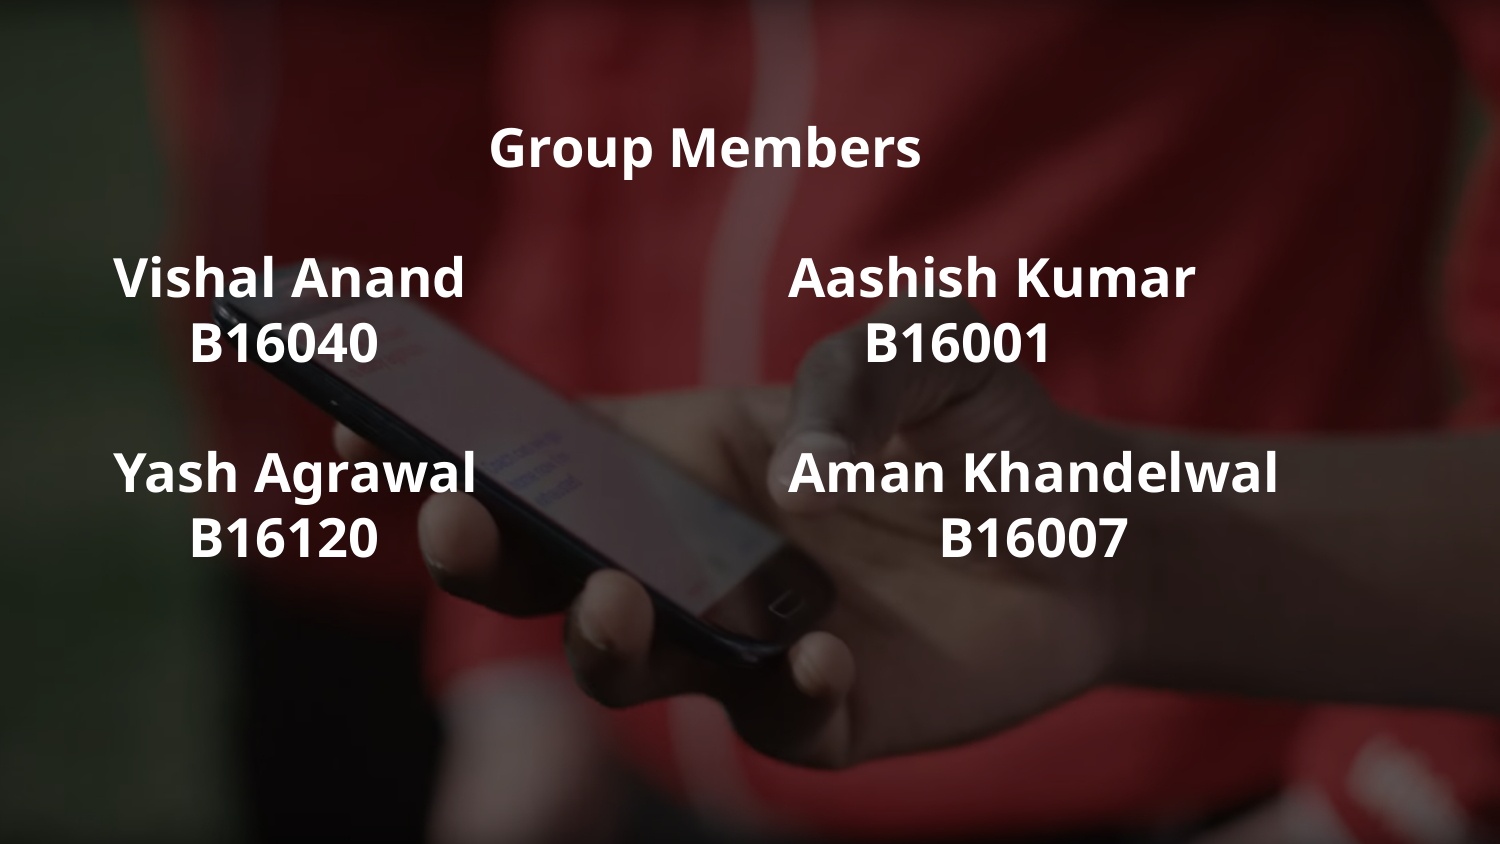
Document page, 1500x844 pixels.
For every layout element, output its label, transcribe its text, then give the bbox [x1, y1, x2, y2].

picture [0, 0, 1500, 844]
title Group Members Vishal Anand Aashish Kumar B16040 B16001 Yash Agrawal Aman Khandelwal B16120 B16007 [23, 98, 1477, 756]
